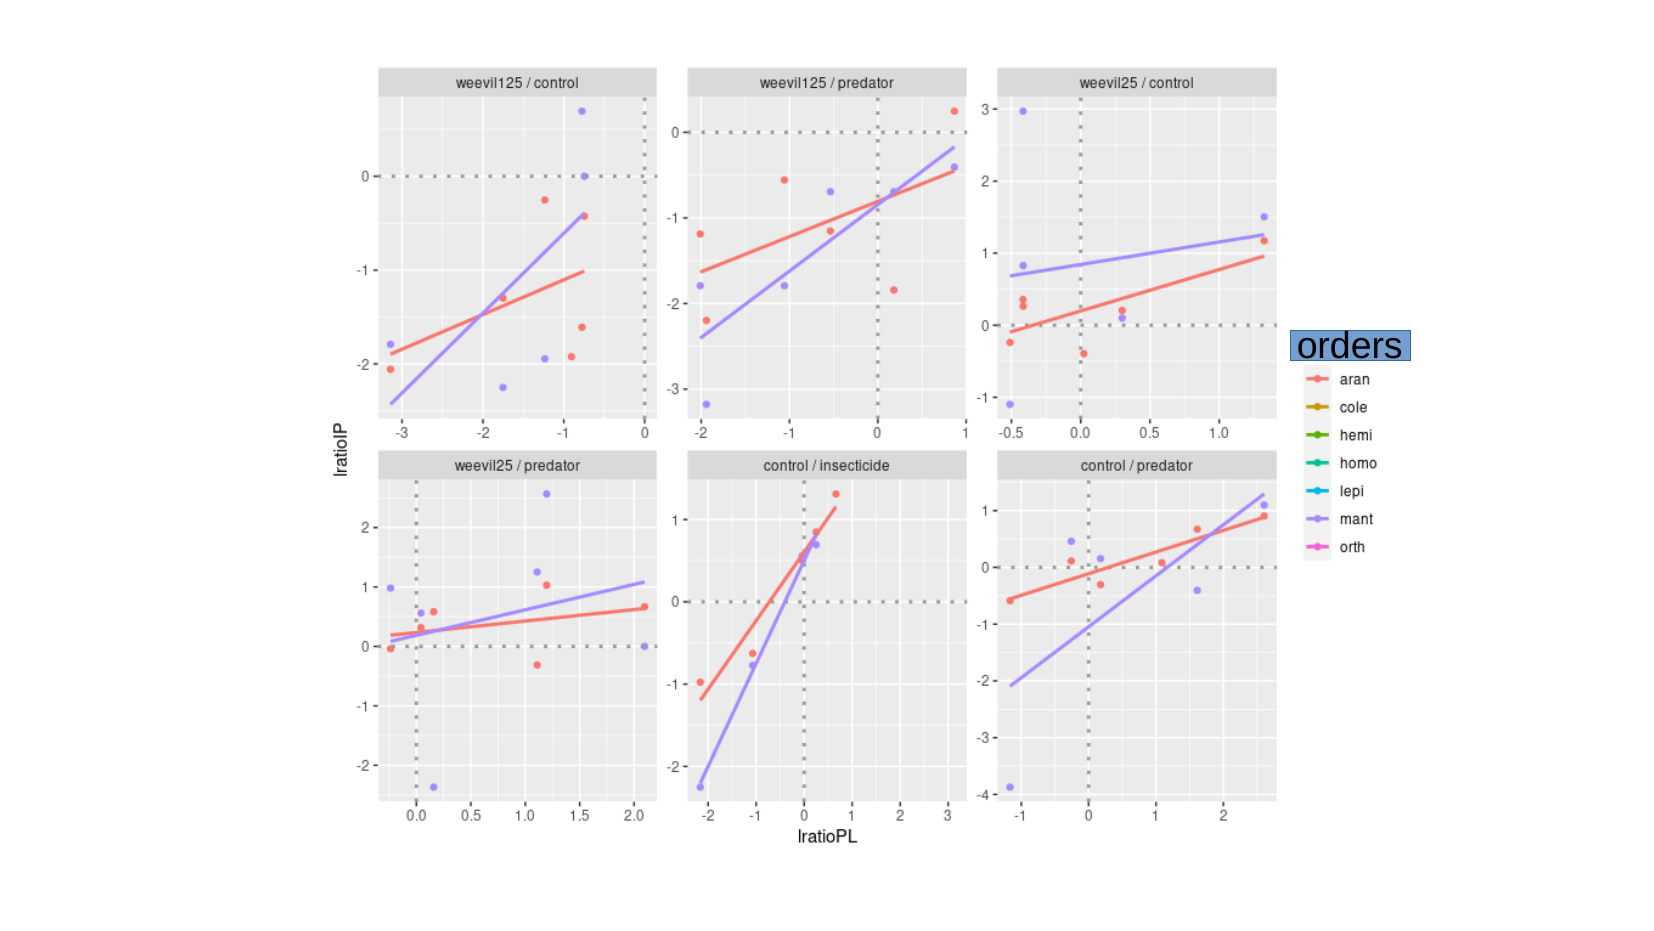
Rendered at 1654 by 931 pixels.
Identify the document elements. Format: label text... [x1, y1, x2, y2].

picture [325, 59, 1396, 857]
text_box orders [1290, 330, 1411, 361]
